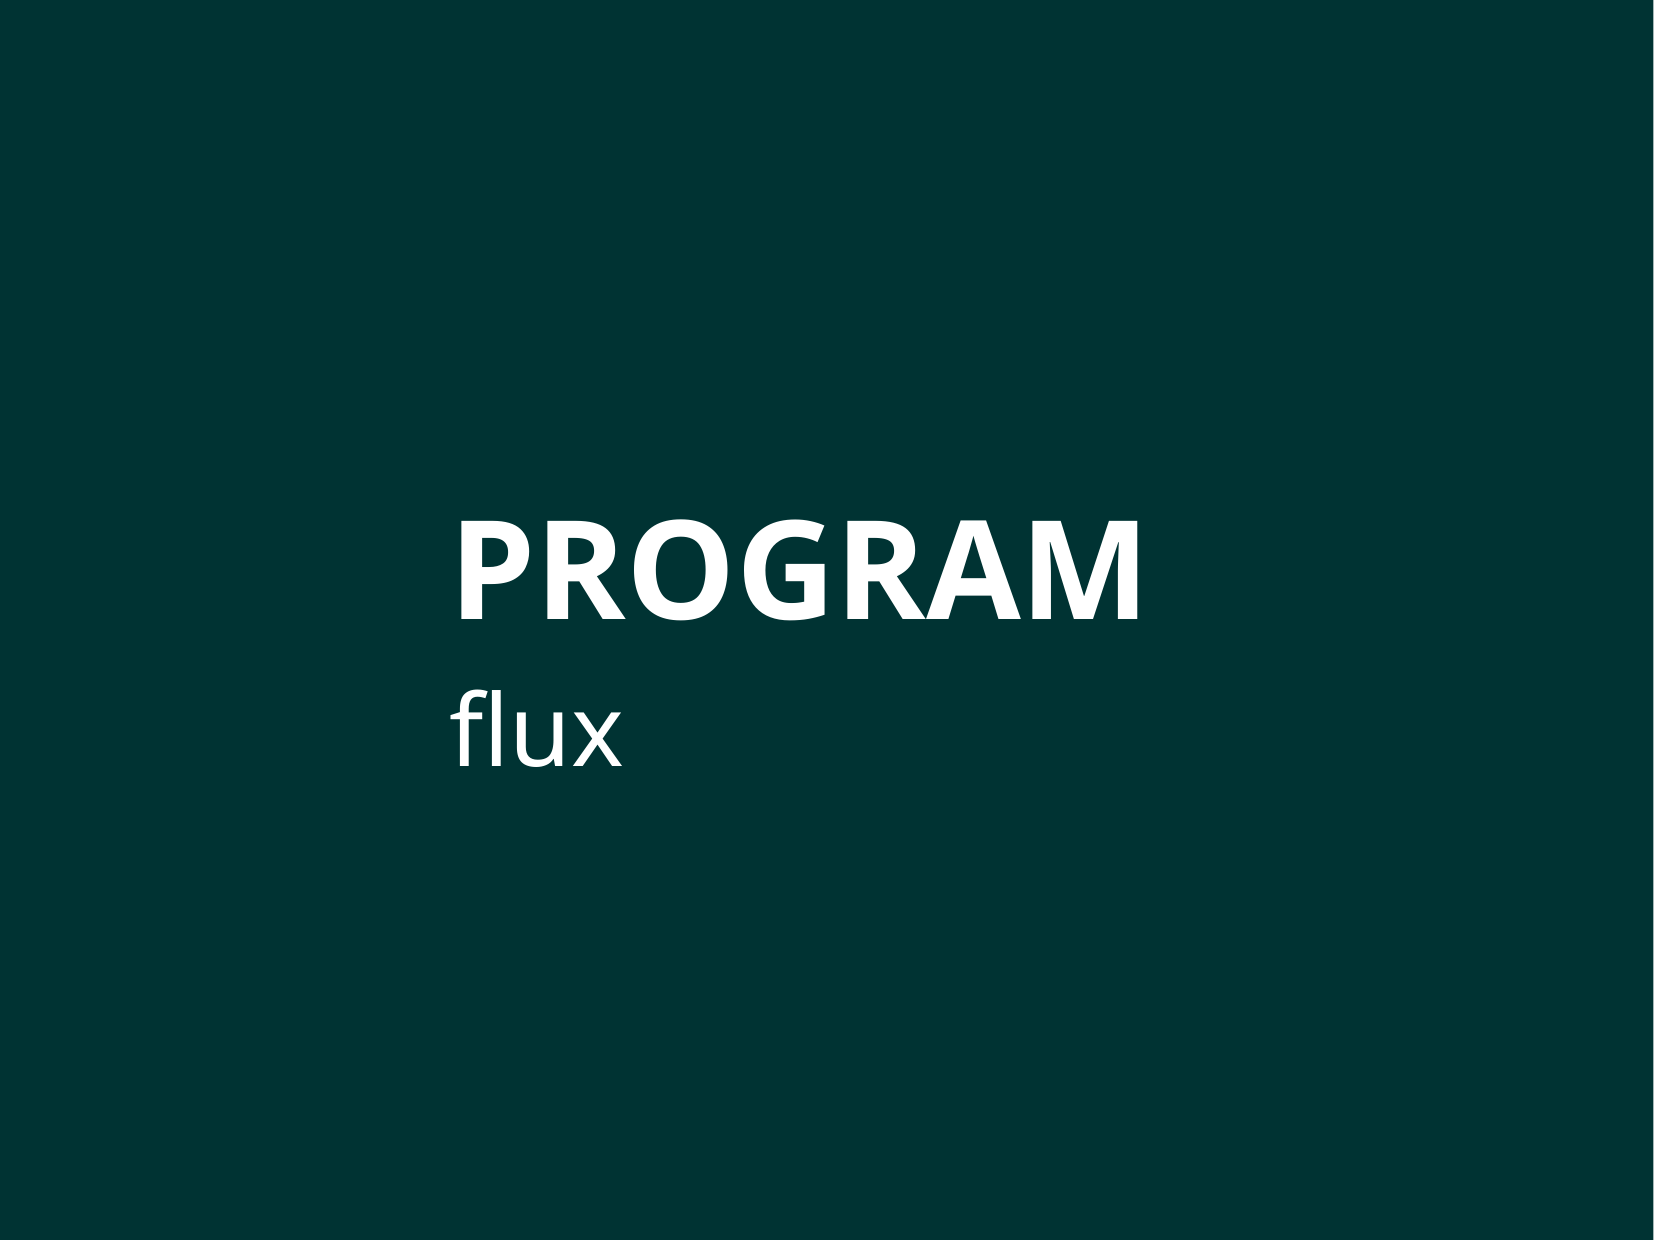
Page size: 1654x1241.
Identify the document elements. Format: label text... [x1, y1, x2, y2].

text_box PROGRAM flux [435, 465, 1216, 747]
